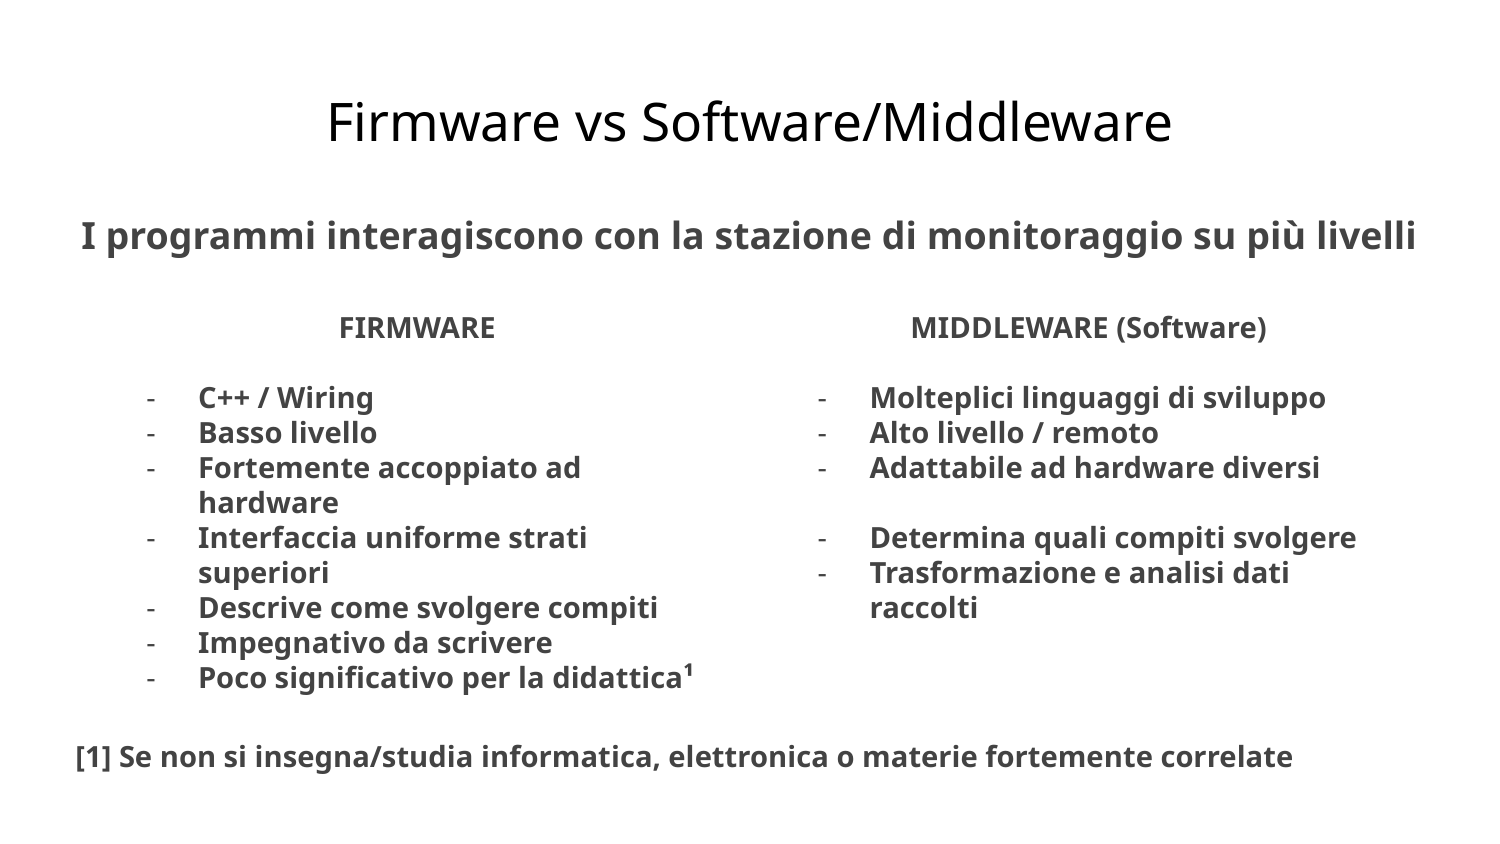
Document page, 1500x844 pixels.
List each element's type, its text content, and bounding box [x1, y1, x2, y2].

text_box I programmi interagiscono con la stazione di monitoraggio su più livelli [0, 197, 1500, 308]
title Firmware vs Software/Middleware [51, 72, 1449, 167]
text_box MIDDLEWARE (Software) Molteplici linguaggi di sviluppo Alto livello / remoto Adattabile ad hardware diversi Determina quali compiti svolgere Trasformazione e analisi dati raccolti [779, 308, 1398, 640]
text_box [1] Se non si insegna/studia informatica, elettronica o materie fortemente correlate [60, 722, 1398, 823]
text_box FIRMWARE C++ / Wiring Basso livello Fortemente accoppiato ad hardware Interfaccia uniforme strati superiori Descrive come svolgere compiti Impegnativo da scrivere Poco significativo per la didattica¹ [108, 308, 727, 710]
